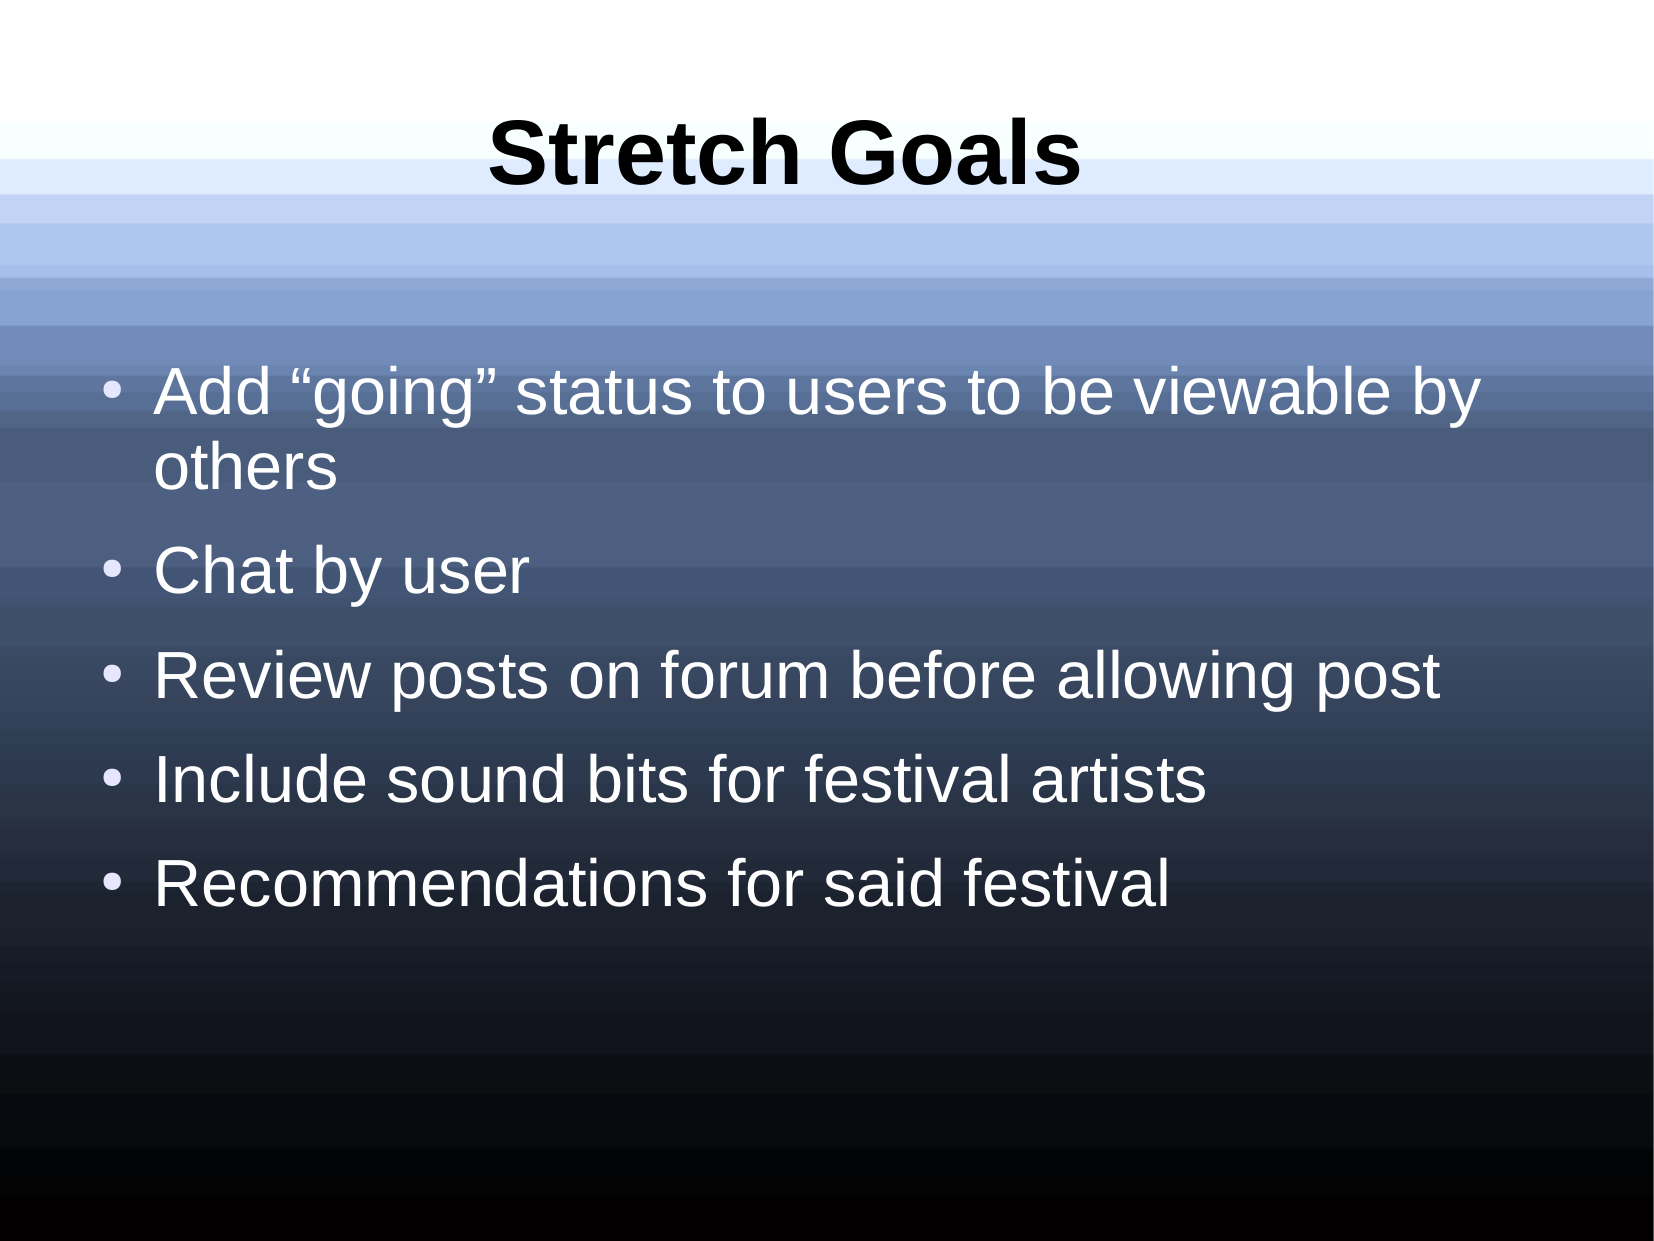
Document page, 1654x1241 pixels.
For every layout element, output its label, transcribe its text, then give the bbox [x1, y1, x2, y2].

list Add “going” status to users to be viewable by others Chat by user Review posts on forum before allowing post Include sound bits for festival artists Recommendations for said festival [82, 354, 1571, 1109]
title Stretch Goals [41, 49, 1531, 257]
picture [0, 0, 1654, 1241]
